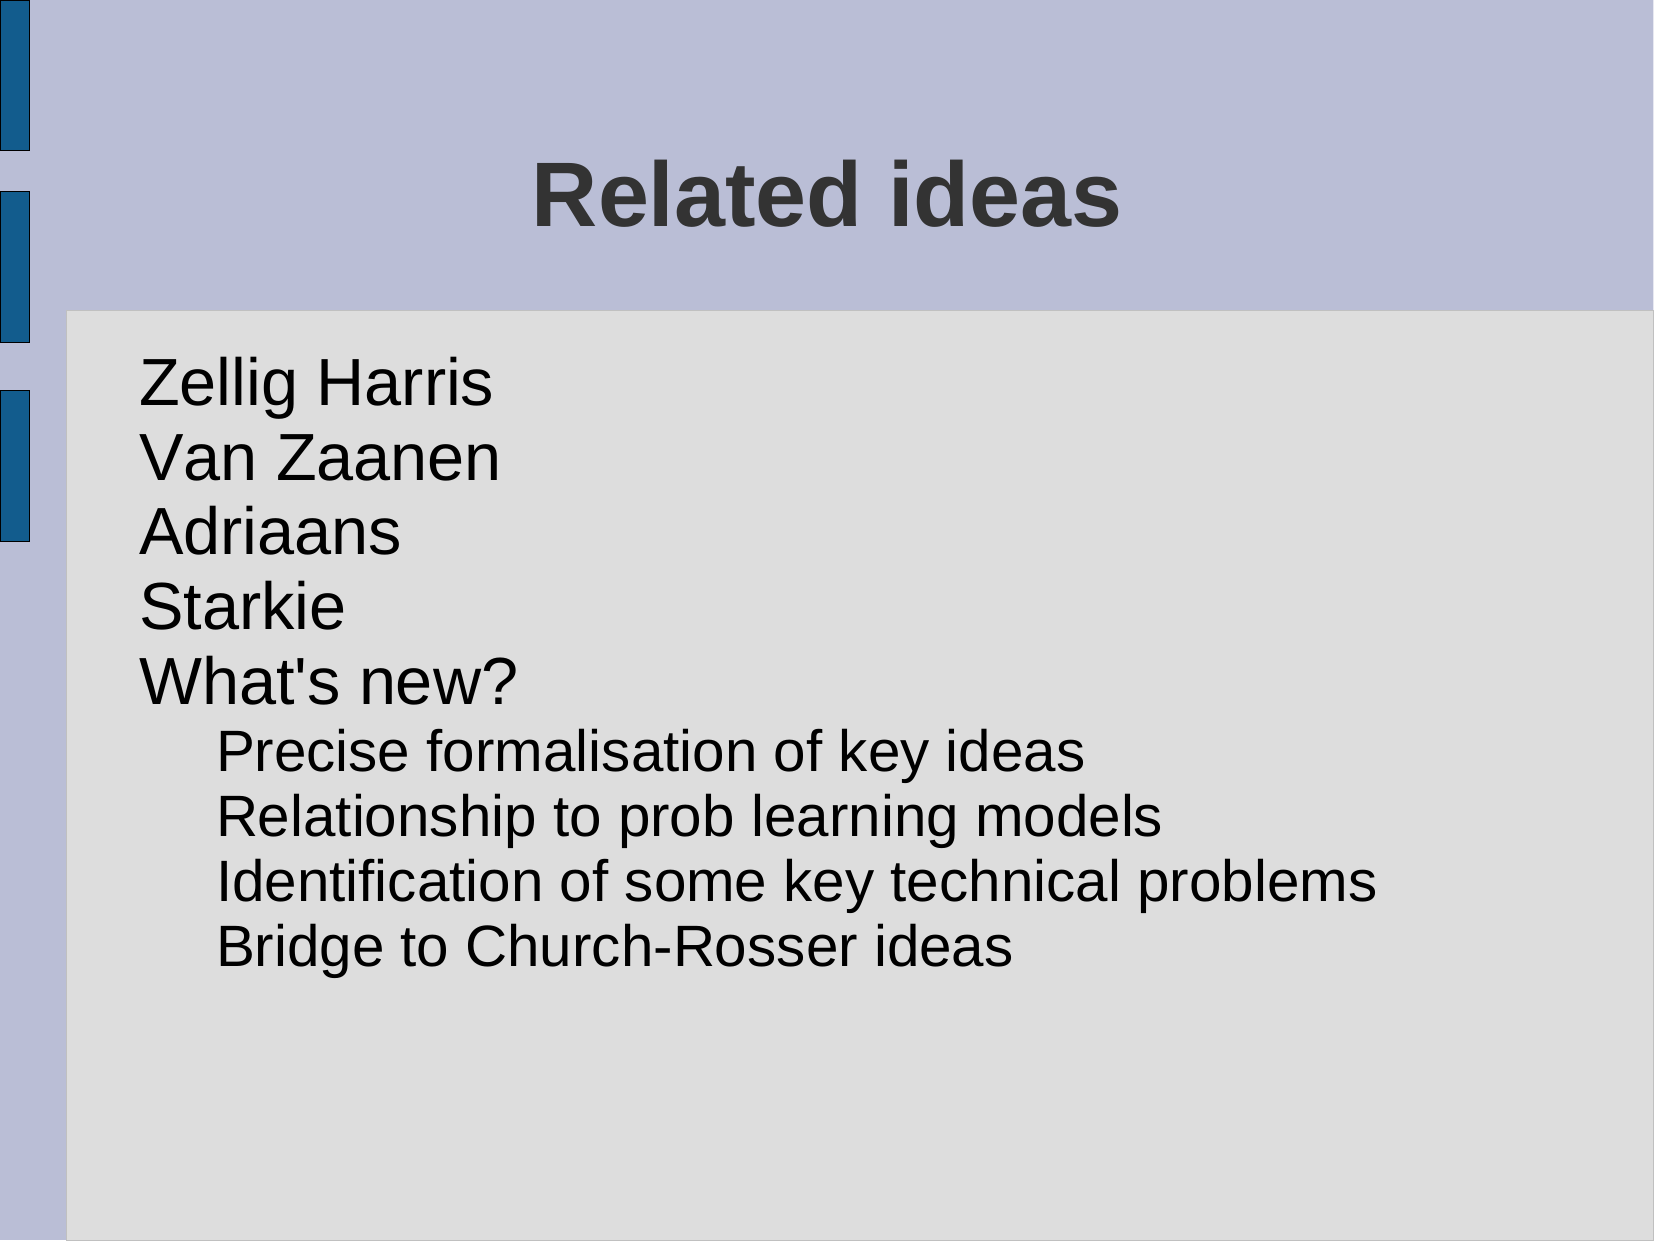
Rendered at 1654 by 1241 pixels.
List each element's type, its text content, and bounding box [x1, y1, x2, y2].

list Zellig Harris Van Zaanen Adriaans Starkie What's new? Precise formalisation of key ideas Relationship to prob learning models Identification of some key technical problems Bridge to Church-Rosser ideas [121, 344, 1534, 1127]
title Related ideas [121, 91, 1534, 299]
